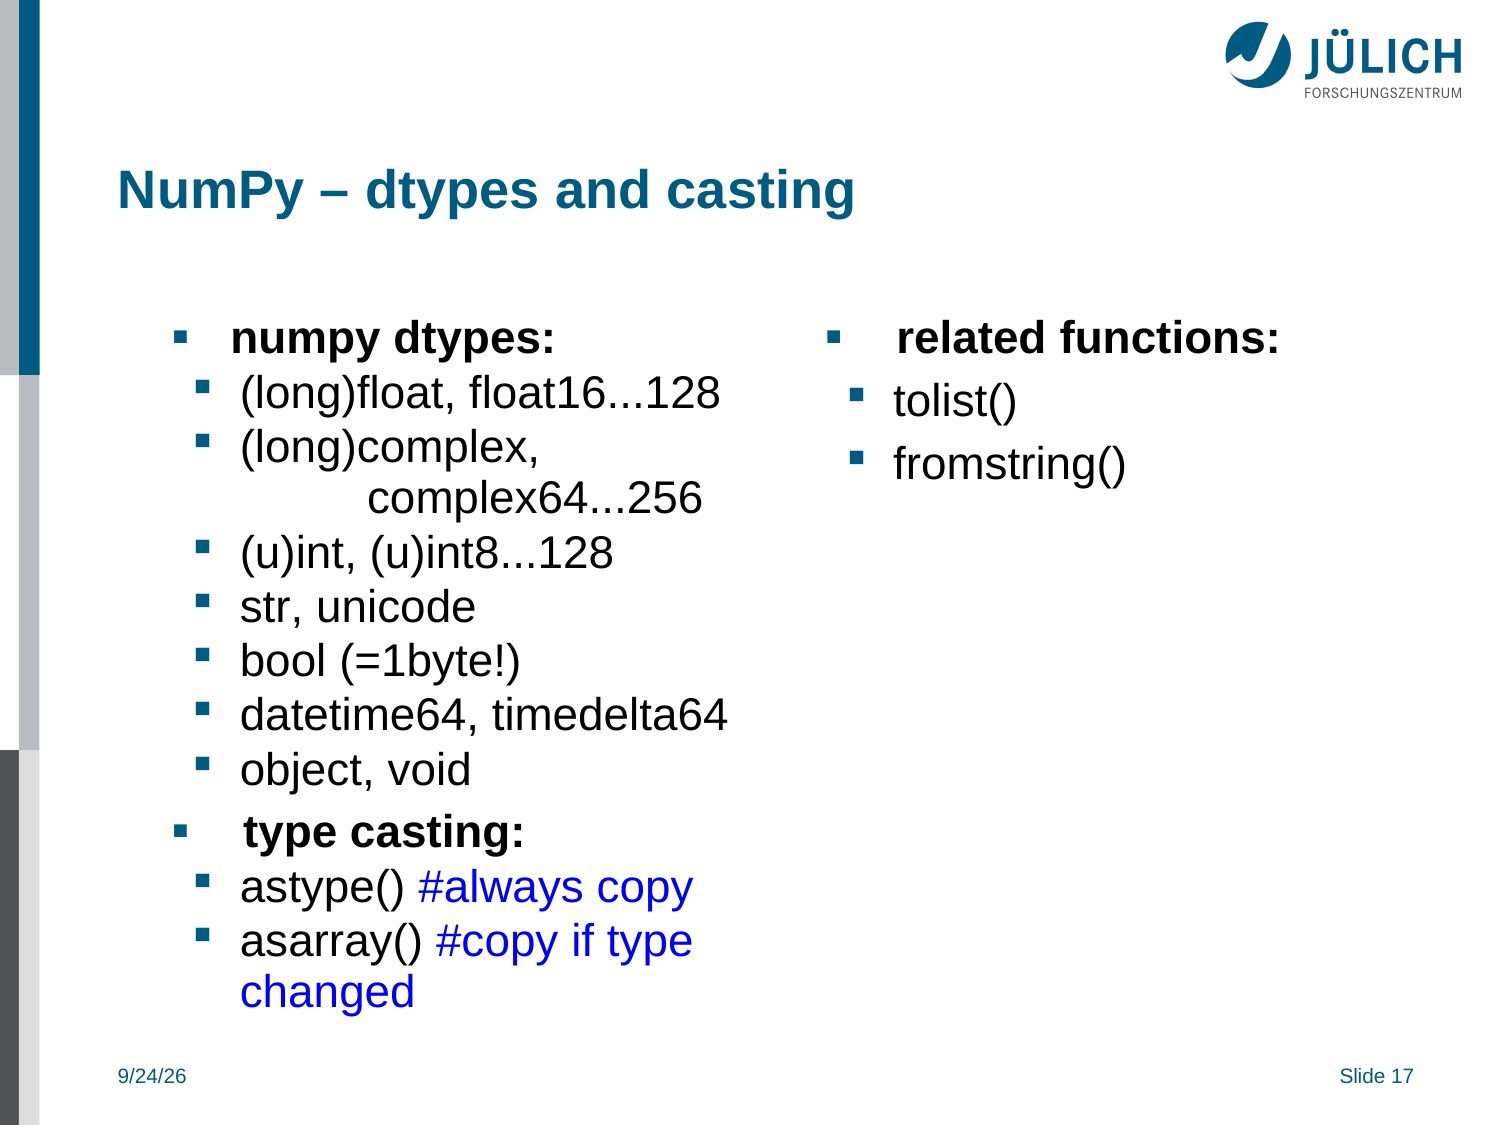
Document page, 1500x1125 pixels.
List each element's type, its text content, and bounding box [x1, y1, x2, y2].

list related functions: tolist() fromstring() [771, 312, 1394, 988]
title NumPy – dtypes and casting [117, 95, 1393, 284]
picture [1224, 20, 1461, 98]
list numpy dtypes: (long)float, float16...128 (long)complex, complex64...256 (u)int, (u)int8...128 str, unicode bool (=1byte!) datetime64, timedelta64 object, void type casting: astype() #always copy asarray() #copy if type changed [117, 312, 741, 1018]
